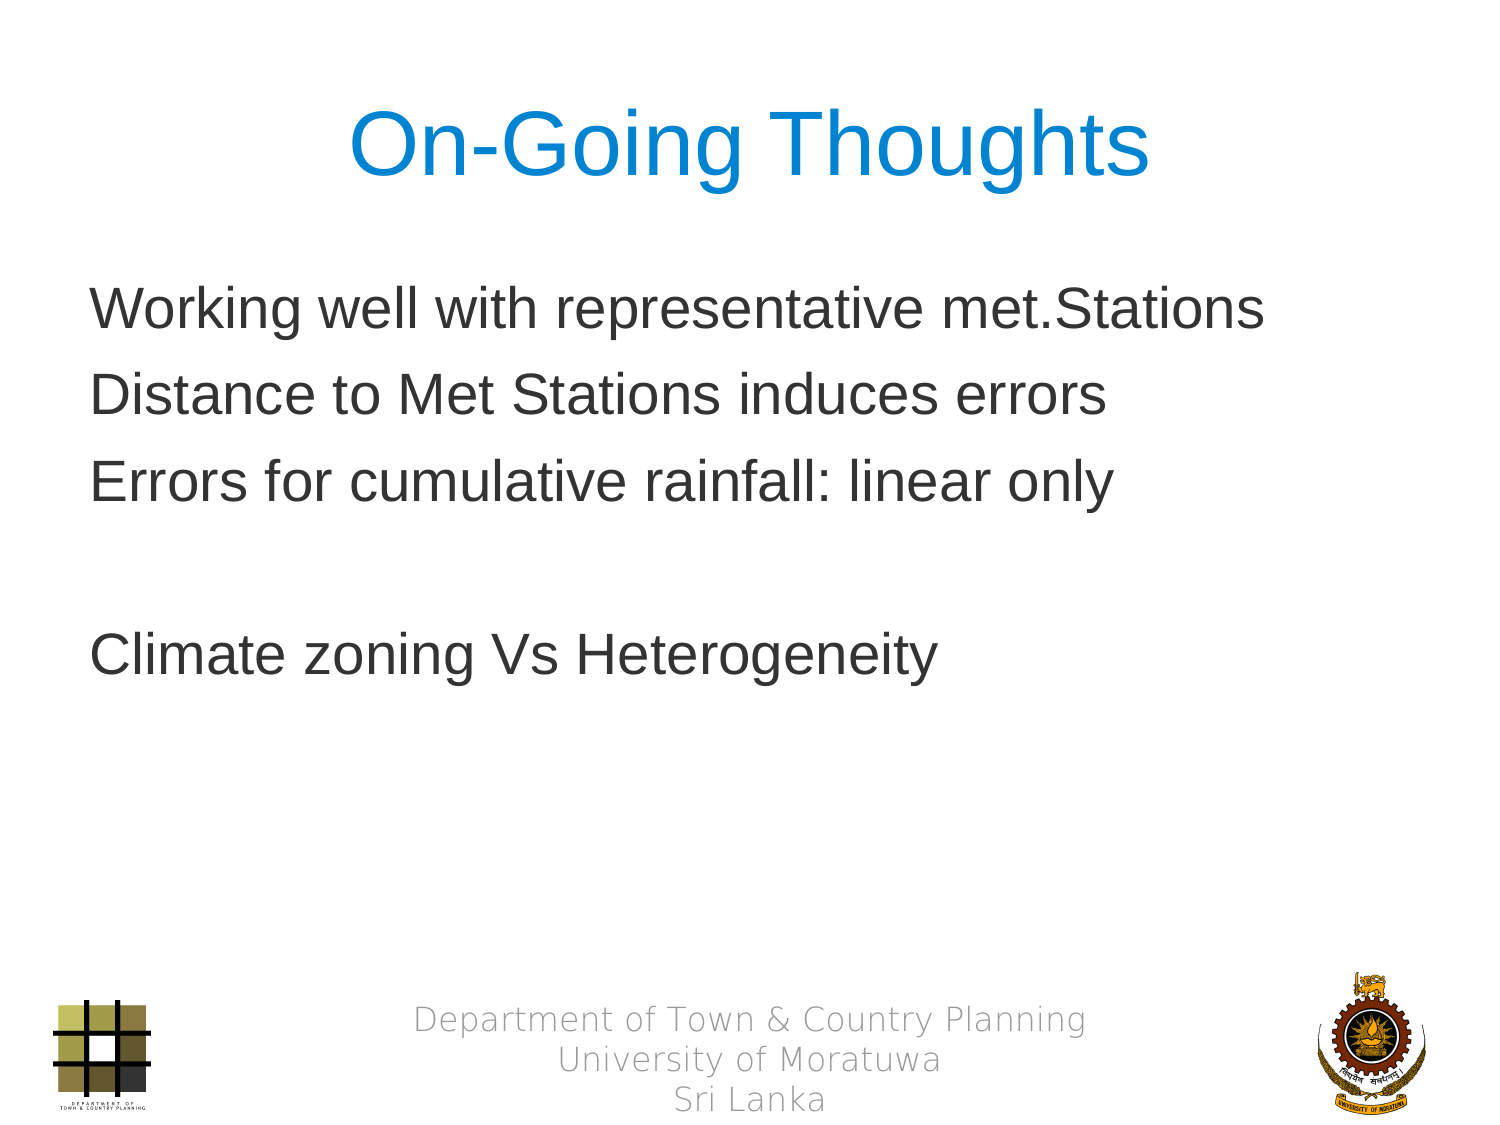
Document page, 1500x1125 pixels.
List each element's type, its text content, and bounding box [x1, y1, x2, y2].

picture [53, 1000, 151, 1110]
title On-Going Thoughts [75, 45, 1426, 233]
list Working well with representative met.Stations Distance to Met Stations induces errors Errors for cumulative rainfall: linear only Climate zoning Vs Heterogeneity [75, 262, 1426, 916]
picture [1312, 966, 1435, 1125]
